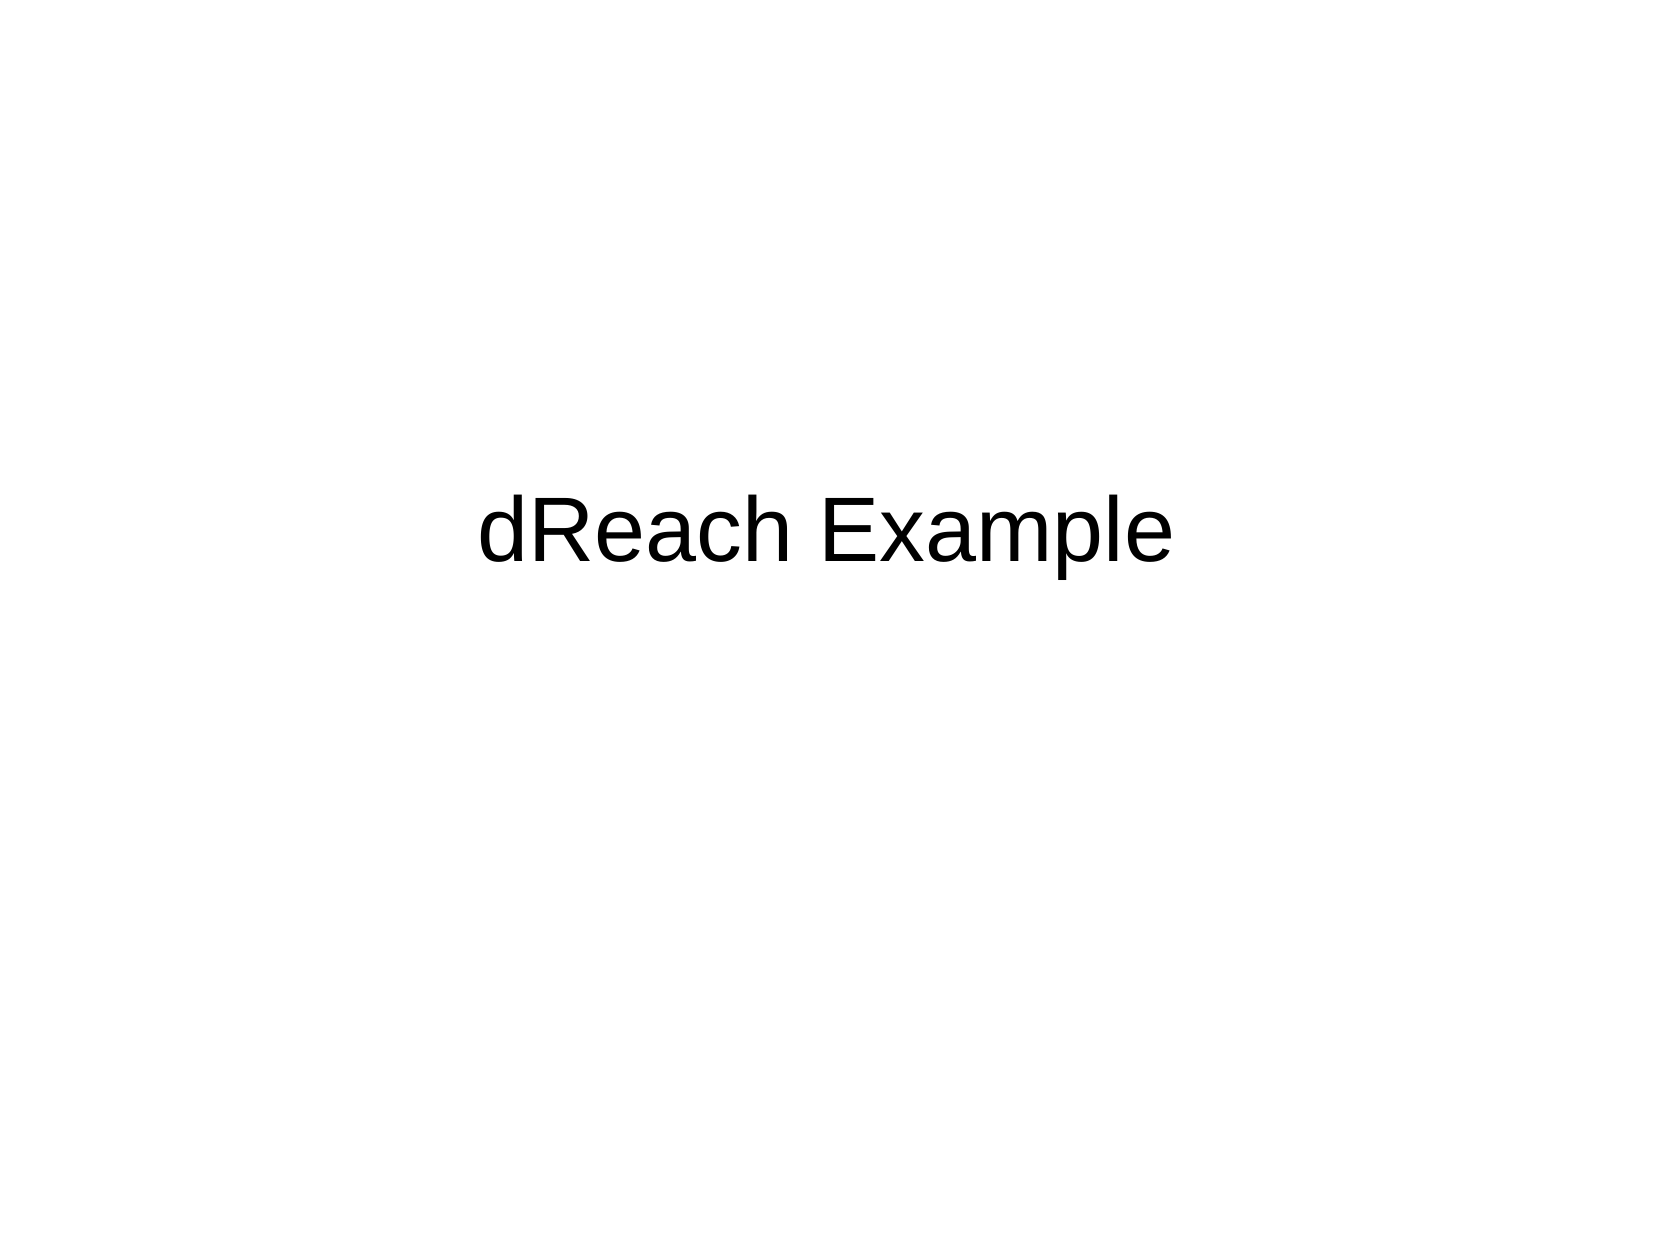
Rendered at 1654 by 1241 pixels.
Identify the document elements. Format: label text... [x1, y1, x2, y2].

subtitle dReach Example [82, 49, 1571, 1010]
